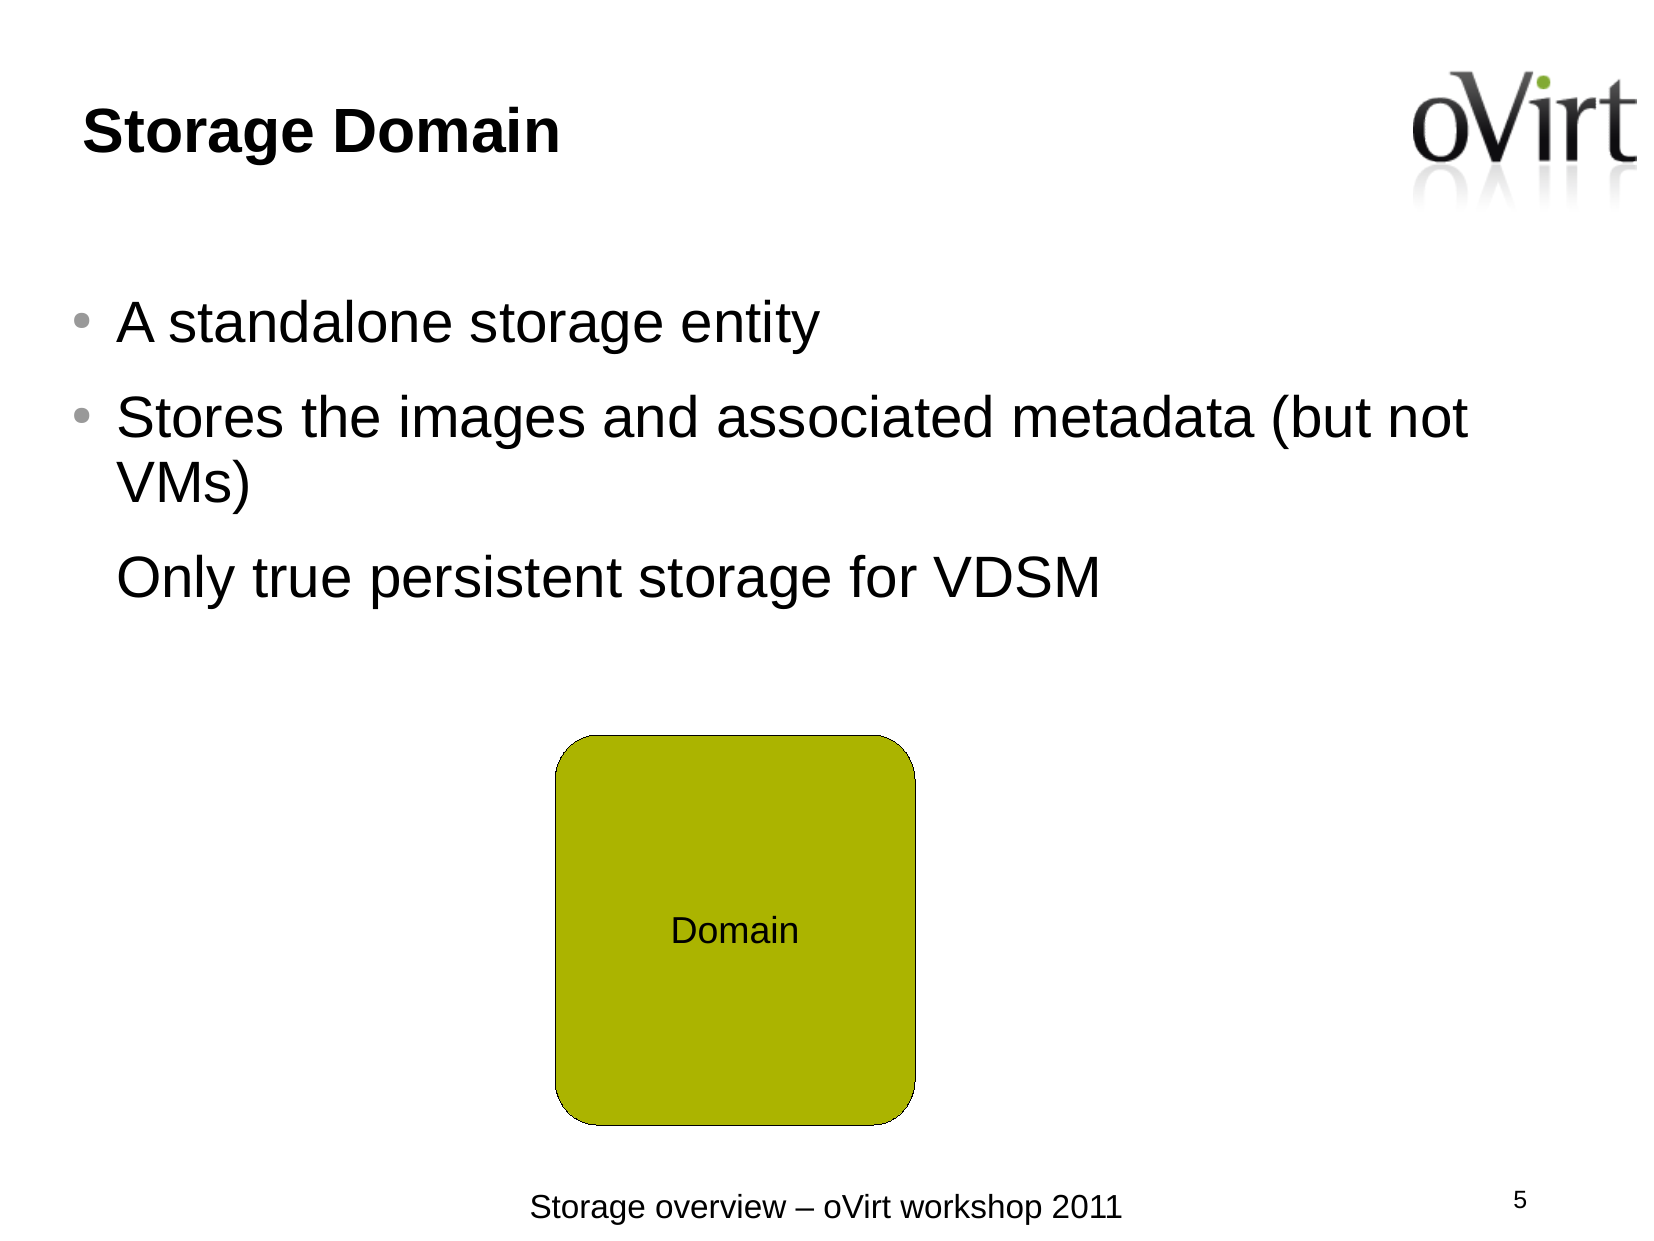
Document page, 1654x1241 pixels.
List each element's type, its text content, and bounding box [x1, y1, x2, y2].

title Storage Domain [82, 49, 1571, 257]
list A standalone storage entity Stores the images and associated metadata (but not VMs) Only true persistent storage for VDSM [56, 290, 1545, 1094]
text_box Domain [555, 735, 916, 1126]
picture [1571, 63, 1637, 212]
